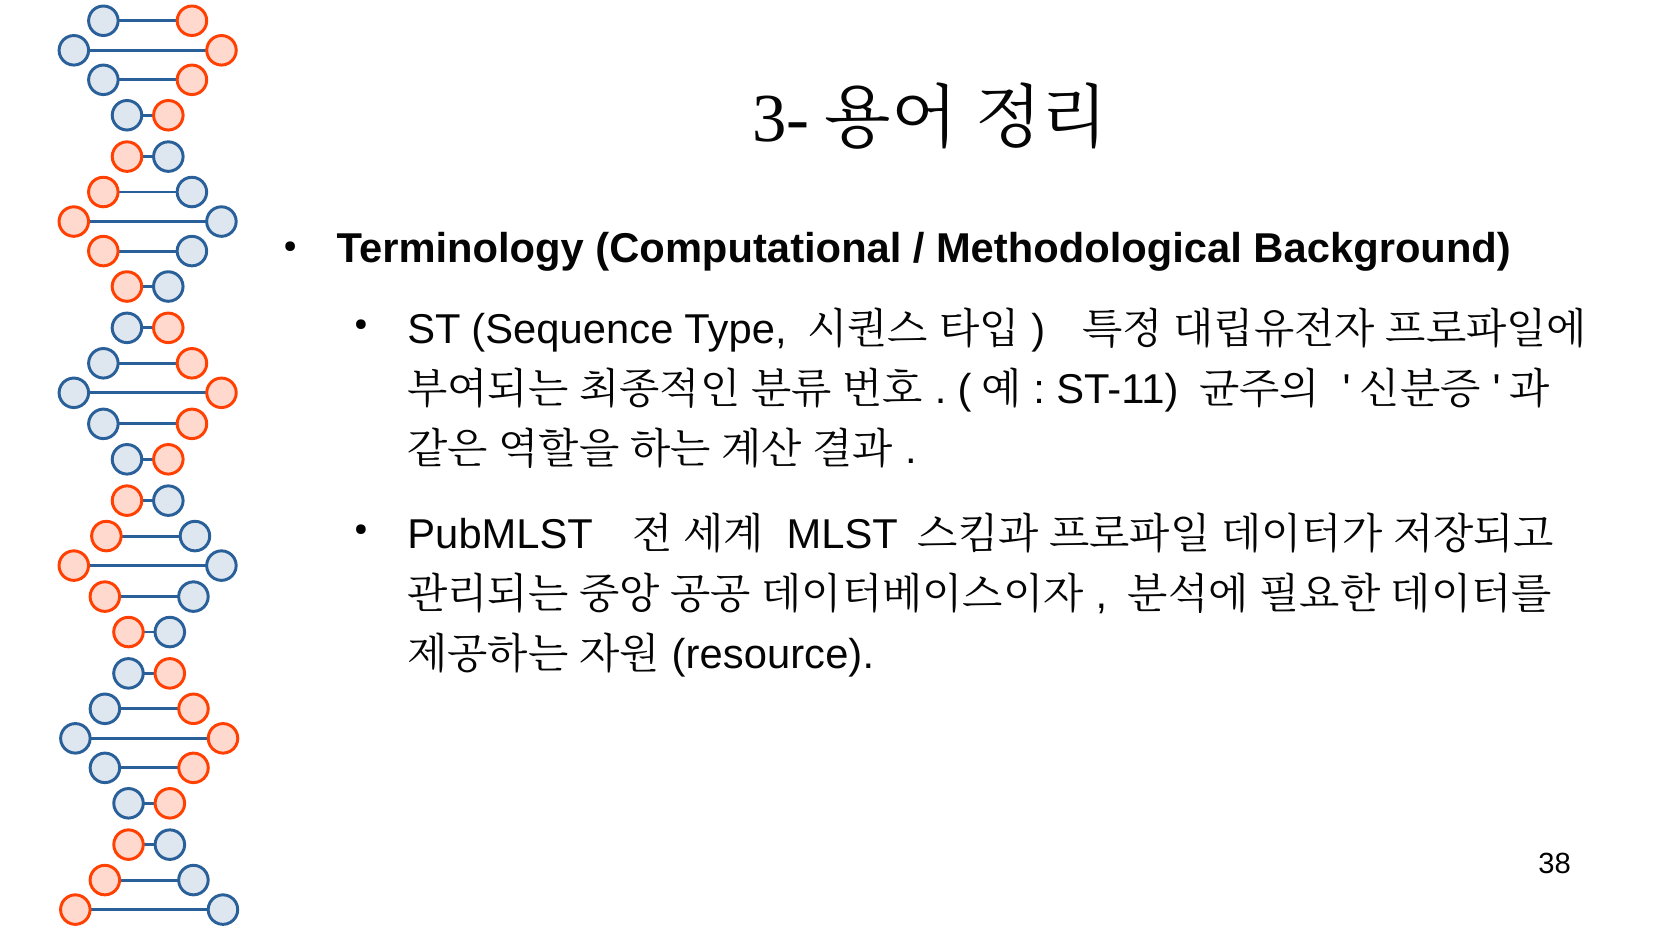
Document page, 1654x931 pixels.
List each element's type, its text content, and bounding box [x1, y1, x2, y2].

title 3-용어 정리 [265, 35, 1595, 189]
list Terminology (Computational / Methodological Background) ST (Sequence Type, 시퀀스 타입) 특정 대립유전자 프로파일에 부여되는 최종적인 분류 번호. (예: ST-11) 균주의 '신분증'과 같은 역할을 하는 계산 결과. PubMLST 전 세계 MLST 스킴과 프로파일 데이터가 저장되고 관리되는 중앙 공공 데이터베이스이자, 분석에 필요한 데이터를 제공하는 자원(resource). [265, 224, 1595, 764]
